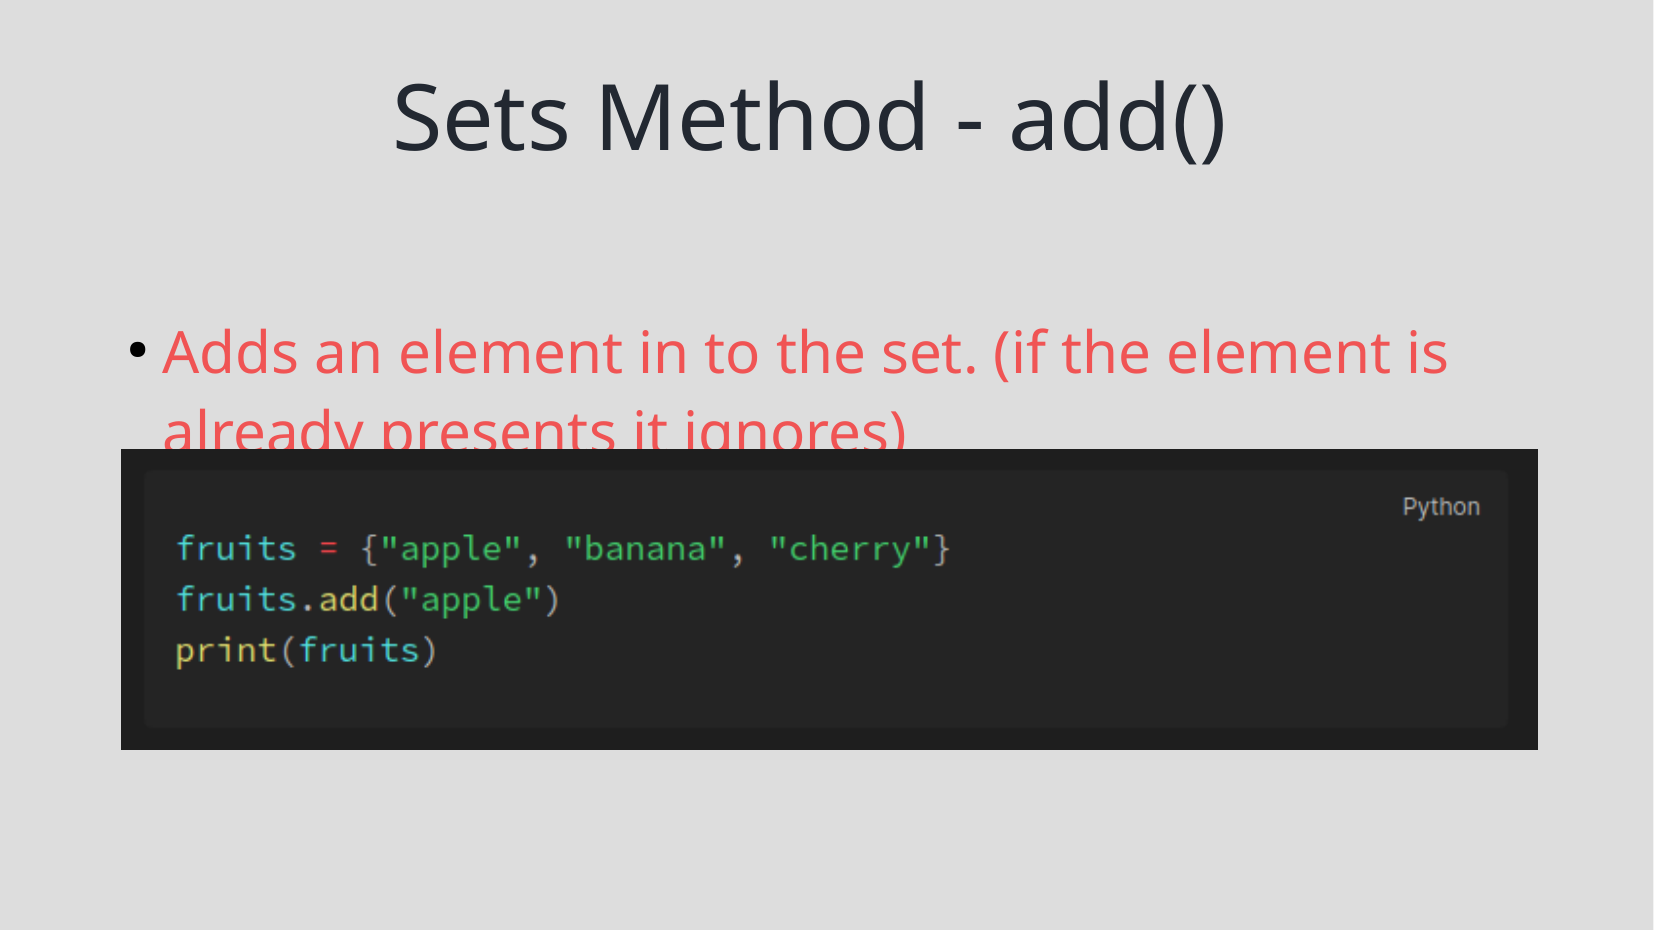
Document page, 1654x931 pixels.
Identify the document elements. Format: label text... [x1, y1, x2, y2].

title Sets Method - add() [82, 37, 1538, 193]
picture [121, 449, 1538, 751]
text_box Adds an element in to the set. (if the element is already presents it ignores) [112, 225, 1613, 816]
